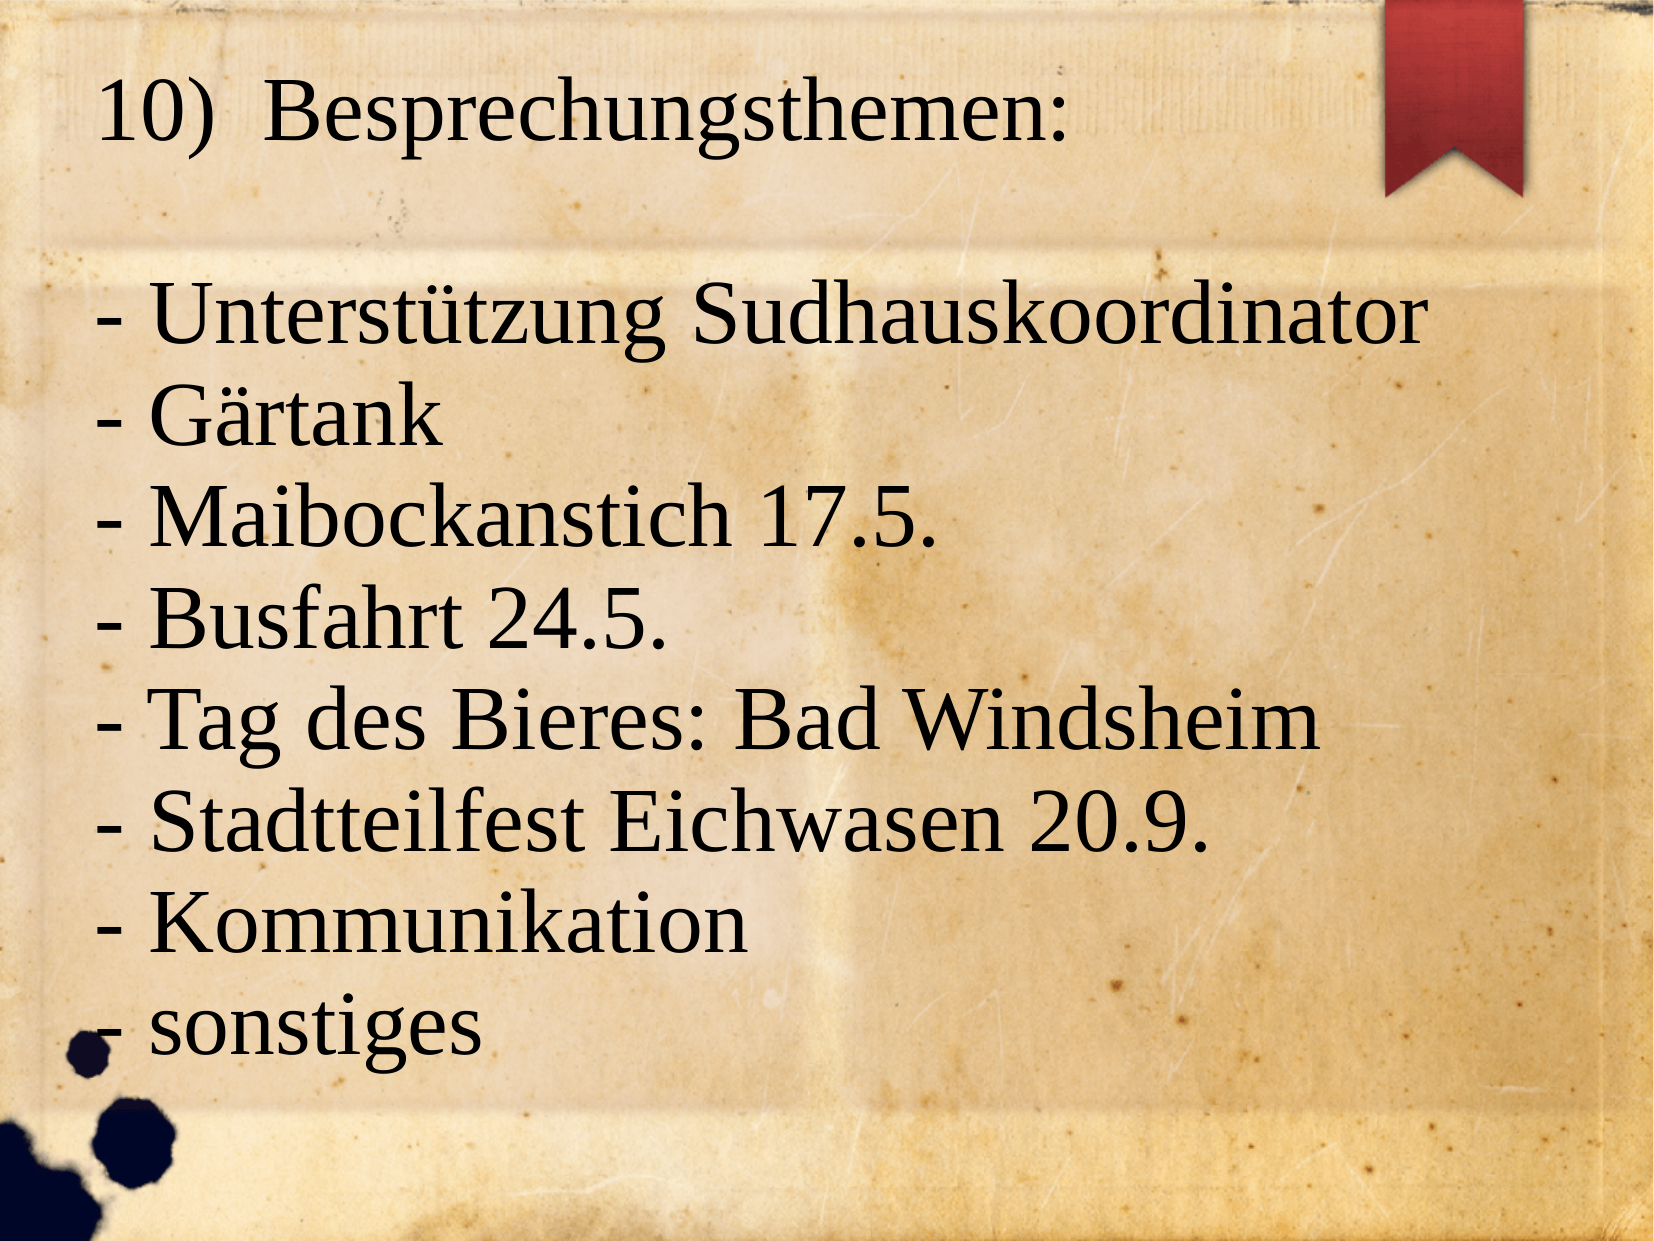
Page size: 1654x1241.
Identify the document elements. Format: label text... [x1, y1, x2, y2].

title 10) Besprechungsthemen: - Unterstützung Sudhauskoordinator - Gärtank - Maibockanstich 17.5. - Busfahrt 24.5. - Tag des Bieres: Bad Windsheim - Stadtteilfest Eichwasen 20.9. - Kommunikation - sonstiges [94, 59, 1565, 1241]
picture [0, 0, 1654, 1241]
